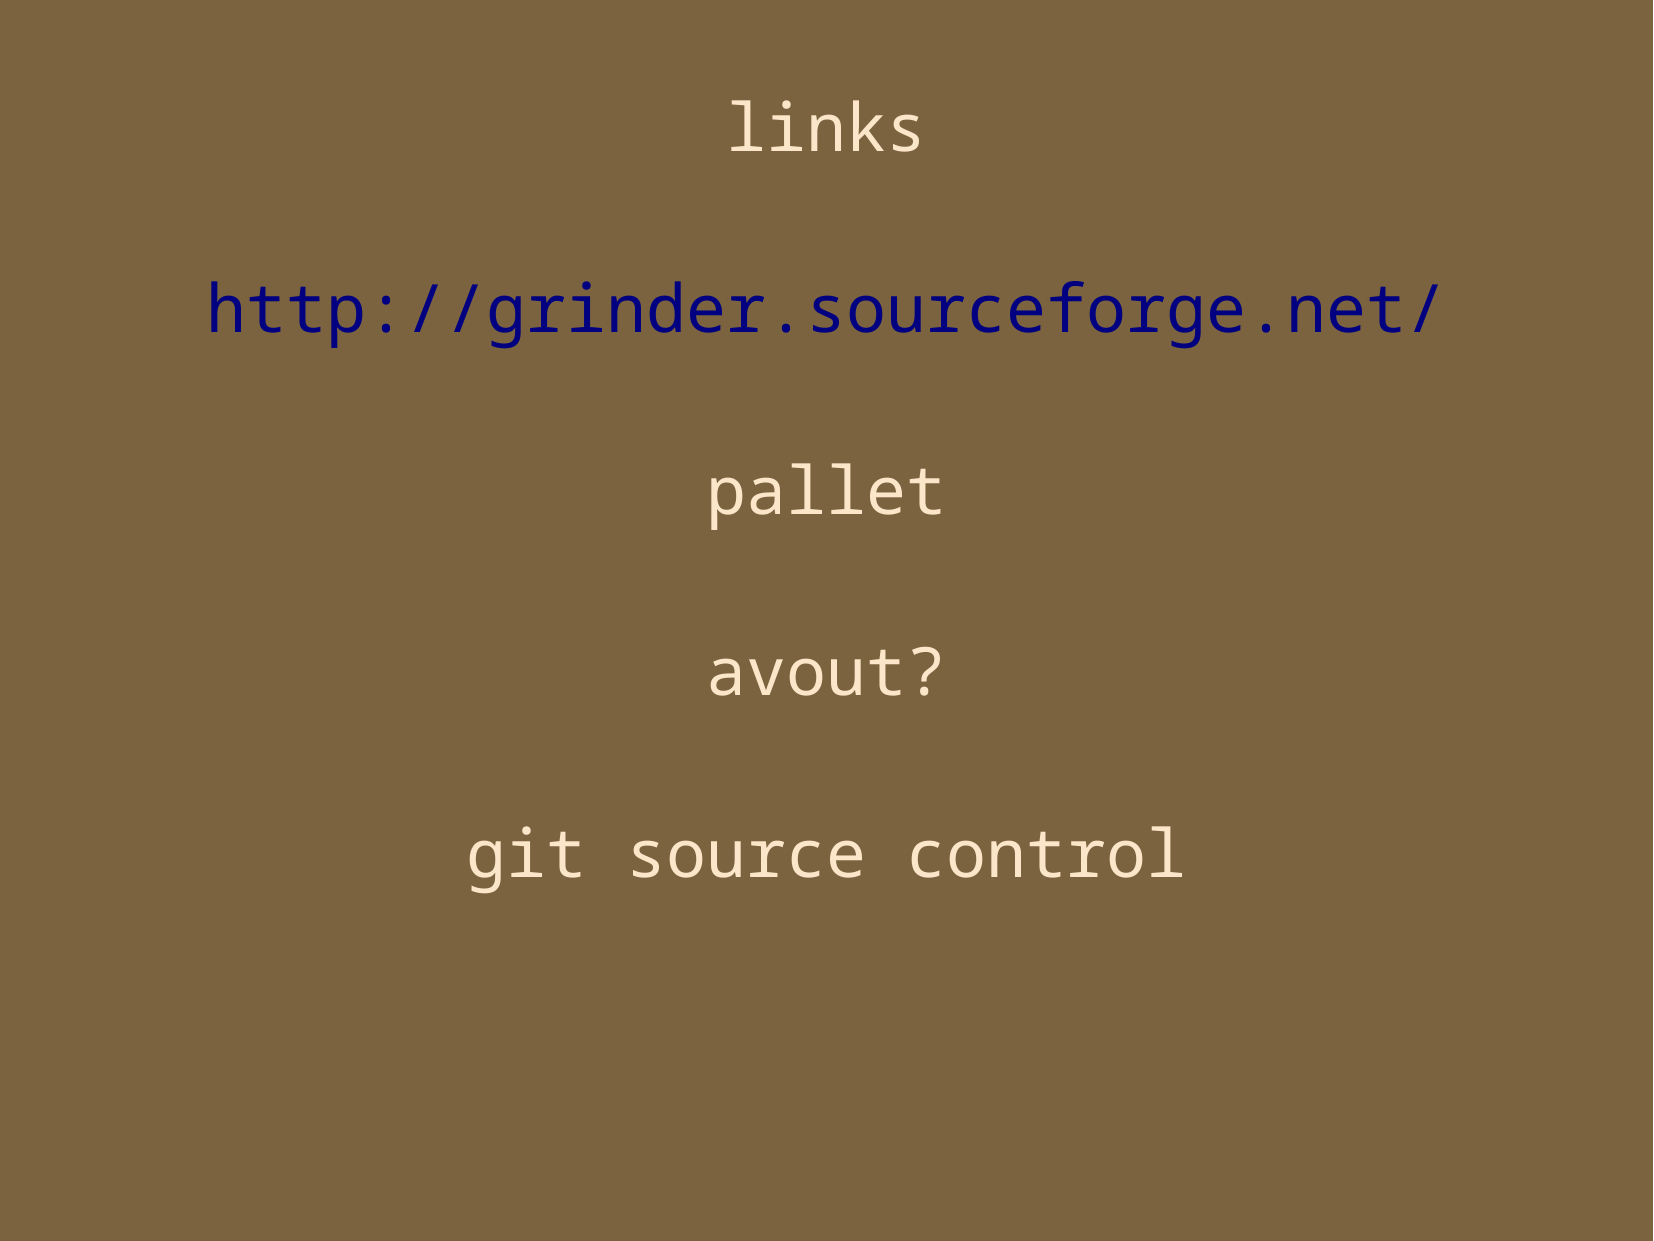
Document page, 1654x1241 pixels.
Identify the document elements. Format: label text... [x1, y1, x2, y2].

subtitle links http://grinder.sourceforge.net/ pallet avout? git source control [82, 49, 1571, 1109]
